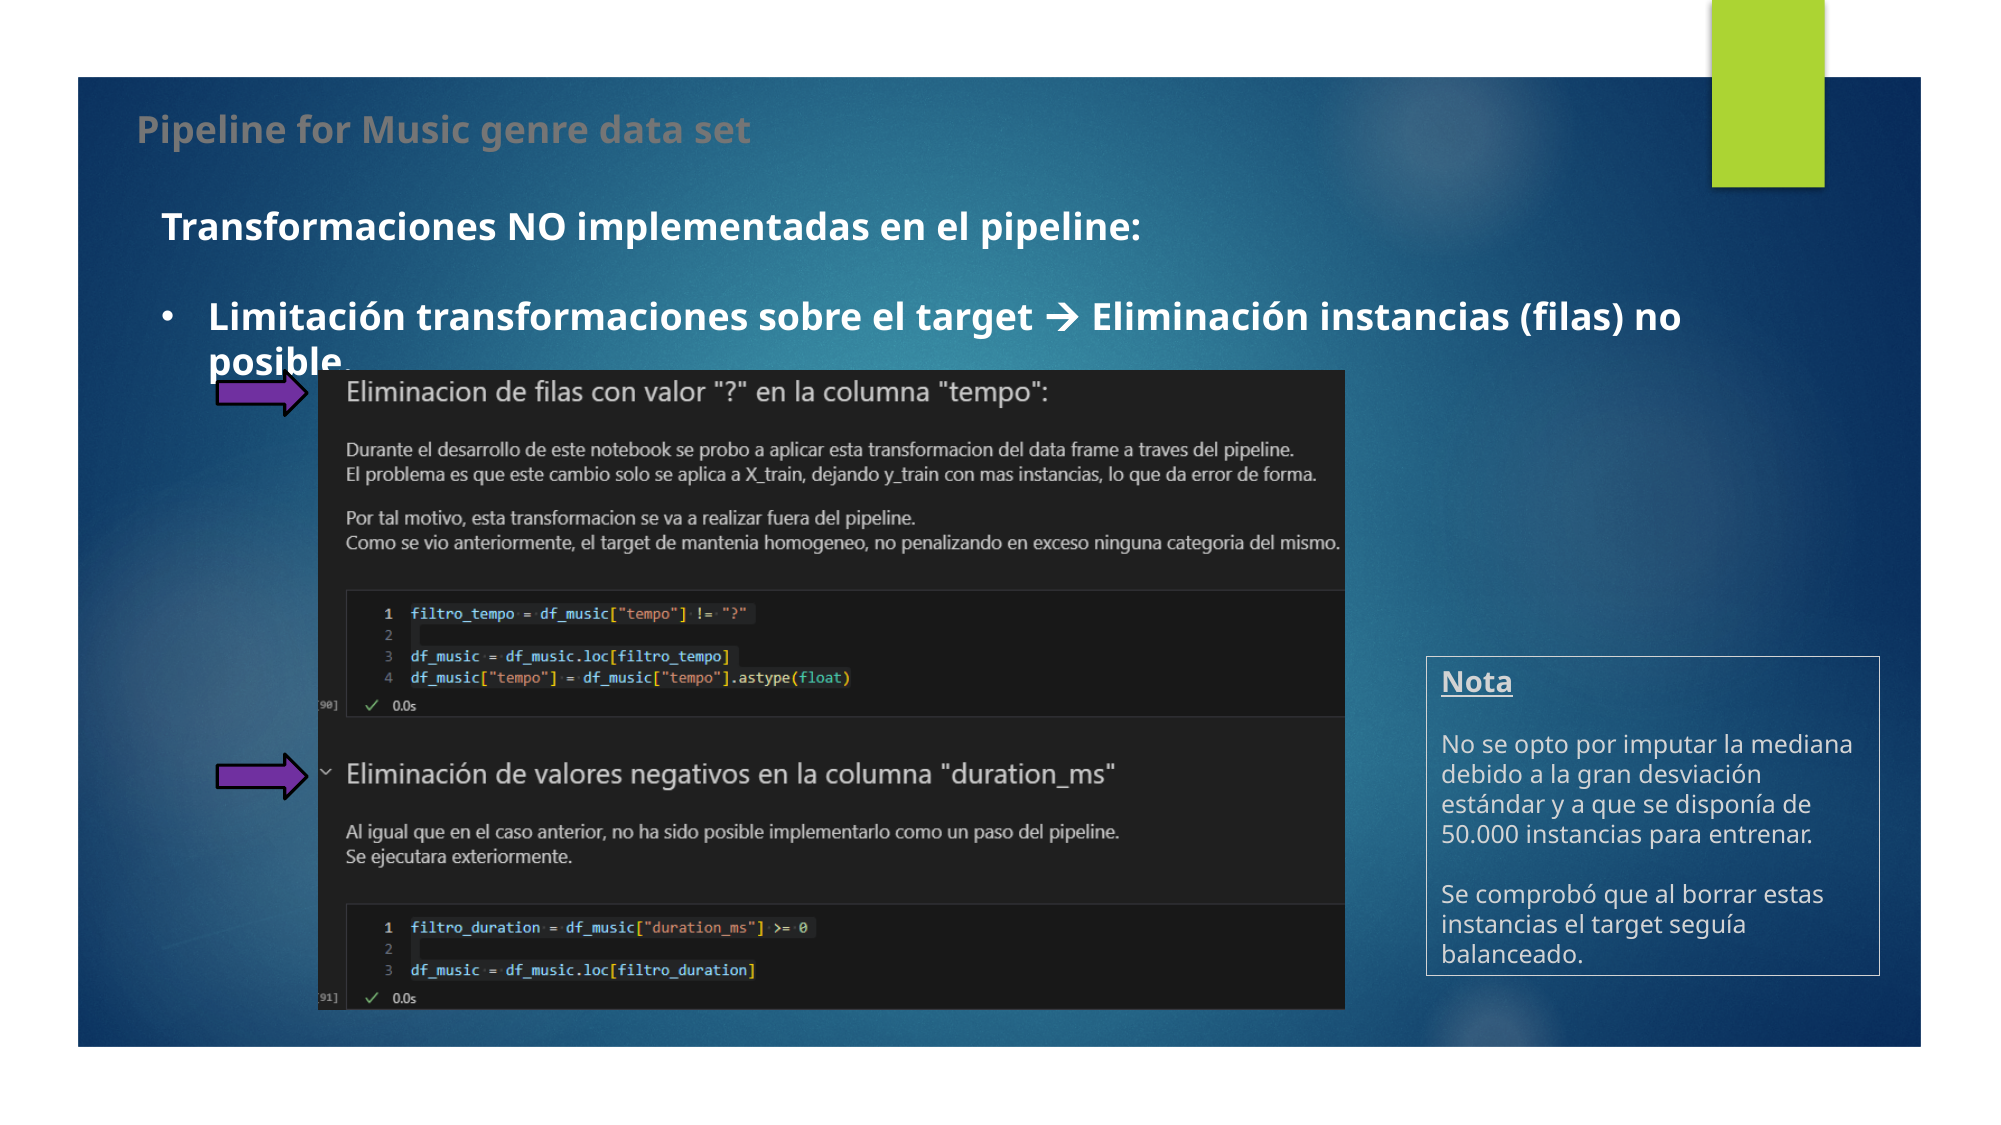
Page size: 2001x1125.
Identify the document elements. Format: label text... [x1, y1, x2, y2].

text_box Pipeline for Music genre data set [121, 98, 793, 159]
picture [79, 78, 1920, 1046]
text_box [217, 370, 308, 416]
text_box [217, 753, 308, 799]
text_box Transformaciones NO implementadas en el pipeline: Limitación transformaciones sobre el target  Eliminación instancias (filas) no posible. [146, 195, 1826, 436]
text_box Nota No se opto por imputar la mediana debido a la gran desviación estándar y a que se disponía de 50.000 instancias para entrenar. Se comprobó que al borrar estas instancias el target seguía balanceado. [1426, 656, 1880, 976]
